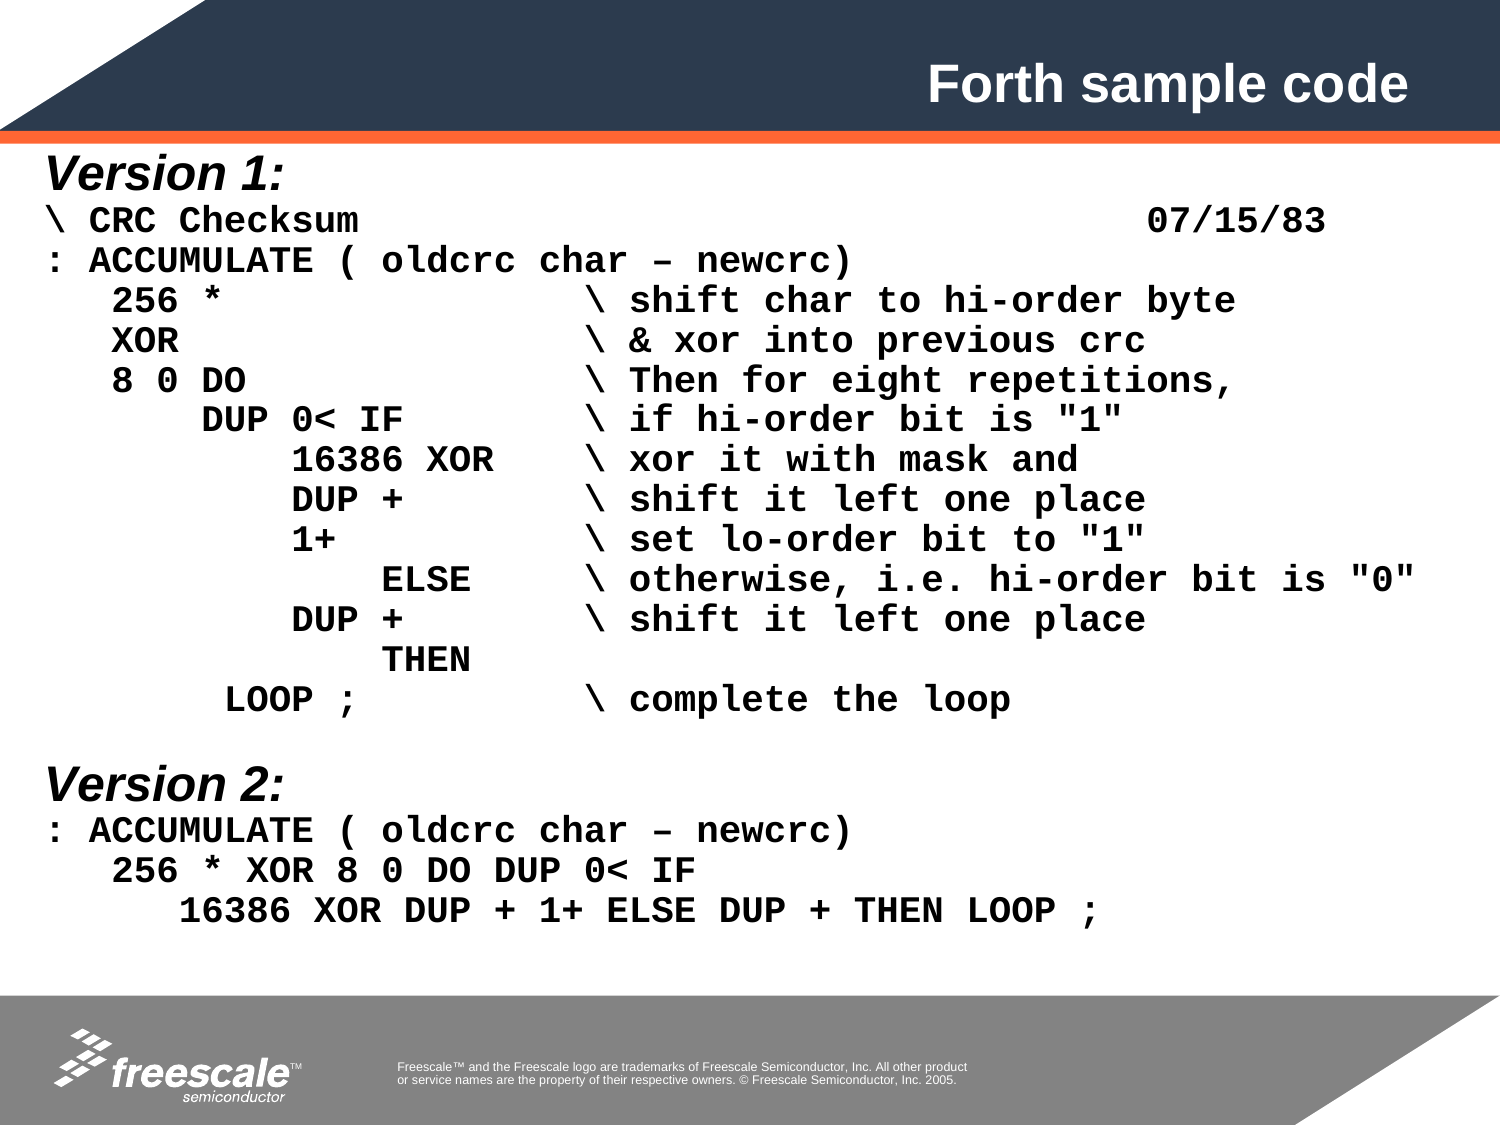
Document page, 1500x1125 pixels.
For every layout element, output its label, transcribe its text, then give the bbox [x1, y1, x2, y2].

list Version 1: \ CRC Checksum 07/15/83 : ACCUMULATE ( oldcrc char – newcrc) 256 * \ shift char to hi-order byte XOR \ & xor into previous crc 8 0 DO \ Then for eight repetitions, DUP 0< IF \ if hi-order bit is "1" 16386 XOR \ xor it with mask and DUP + \ shift it left one place 1+ \ set lo-order bit to "1" ELSE \ otherwise, i.e. hi-order bit is "0" DUP + \ shift it left one place THEN LOOP ; \ complete the loop Version 2: : ACCUMULATE ( oldcrc char – newcrc) 256 * XOR 8 0 DO DUP 0< IF 16386 XOR DUP + 1+ ELSE DUP + THEN LOOP ; [29, 141, 1475, 1002]
title Forth sample code [75, 27, 1426, 141]
